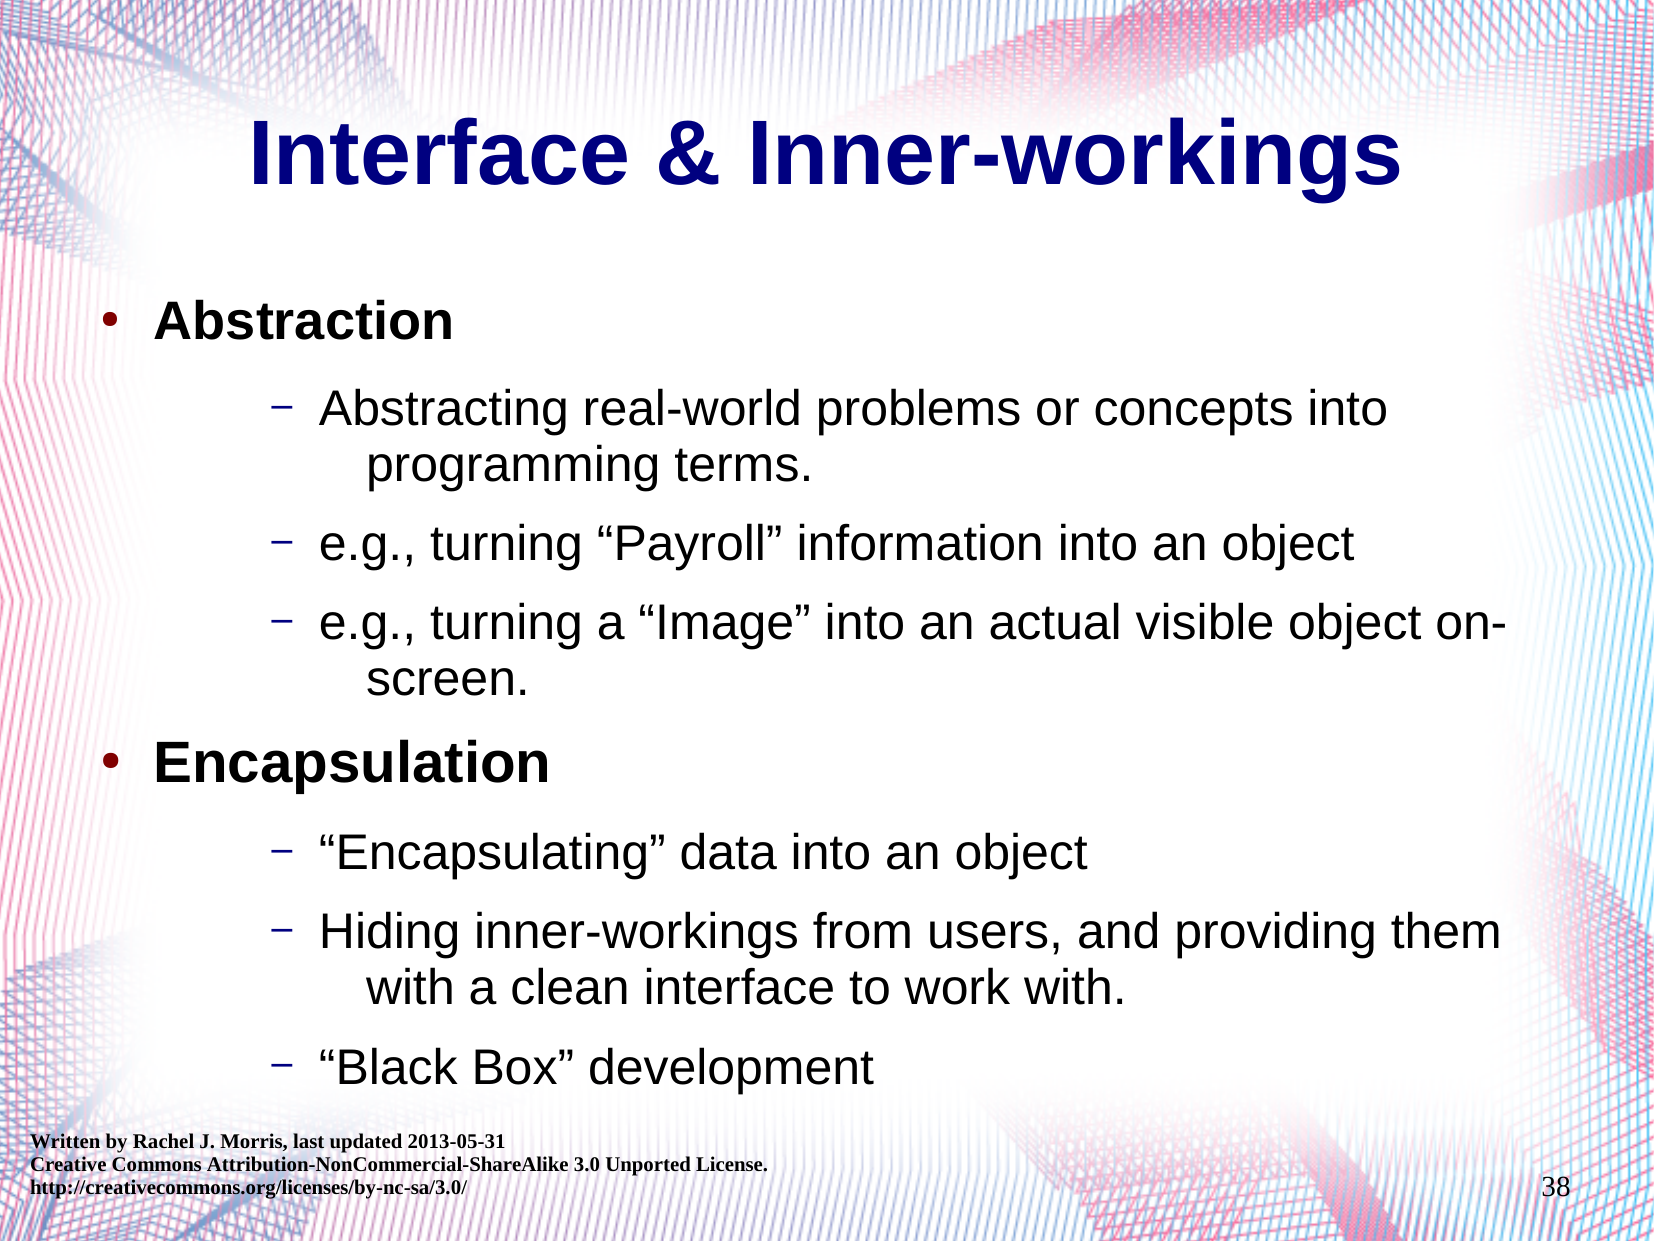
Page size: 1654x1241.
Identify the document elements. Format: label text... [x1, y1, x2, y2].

title Interface & Inner-workings [82, 49, 1571, 257]
picture [0, 0, 1654, 1241]
list Abstraction Abstracting real-world problems or concepts into programming terms. e.g., turning “Payroll” information into an object e.g., turning a “Image” into an actual visible object on-screen. Encapsulation “Encapsulating” data into an object Hiding inner-workings from users, and providing them with a clean interface to work with. “Black Box” development [82, 290, 1571, 1095]
